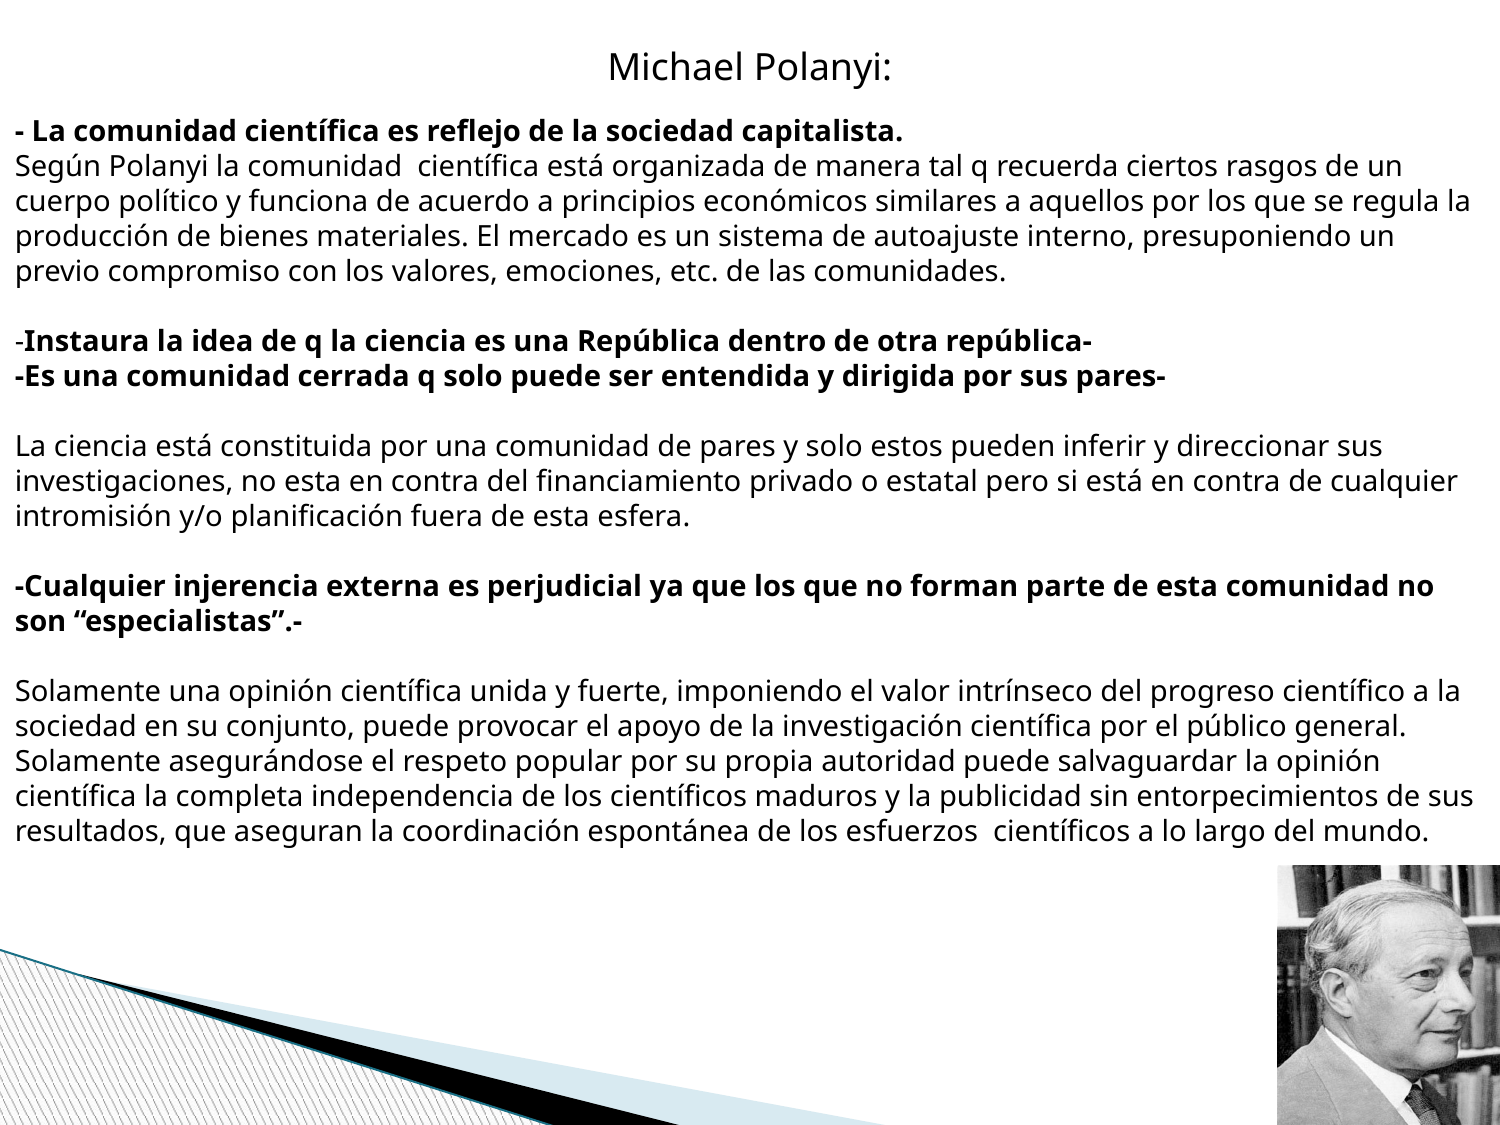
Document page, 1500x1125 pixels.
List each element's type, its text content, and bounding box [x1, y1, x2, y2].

text_box Michael Polanyi: [0, 35, 1500, 105]
picture [1277, 865, 1500, 1125]
text_box - La comunidad científica es reflejo de la sociedad capitalista. Según Polanyi la comunidad científica está organizada de manera tal q recuerda ciertos rasgos de un cuerpo político y funciona de acuerdo a principios económicos similares a aquellos por los que se regula la producción de bienes materiales. El mercado es un sistema de autoajuste interno, presuponiendo un previo compromiso con los valores, emociones, etc. de las comunidades. -Instaura la idea de q la ciencia es una República dentro de otra república- -Es una comunidad cerrada q solo puede ser entendida y dirigida por sus pares- La ciencia está constituida por una comunidad de pares y solo estos pueden inferir y direccionar sus investigaciones, no esta en contra del financiamiento privado o estatal pero si está en contra de cualquier intromisión y/o planificación fuera de esta esfera. -Cualquier injerencia externa es perjudicial ya que los que no forman parte de esta comunidad no son “especialistas”.- Solamente una opinión científica unida y fuerte, imponiendo el valor intrínseco del progreso científico a la sociedad en su conjunto, puede provocar el apoyo de la investigación científica por el público general. Solamente asegurándose el respeto popular por su propia autoridad puede salvaguardar la opinión científica la completa independencia de los científicos maduros y la publicidad sin entorpecimientos de sus resultados, que aseguran la coordinación espontánea de los esfuerzos científicos a lo largo del mundo. [0, 105, 1500, 855]
picture [0, 952, 543, 1125]
